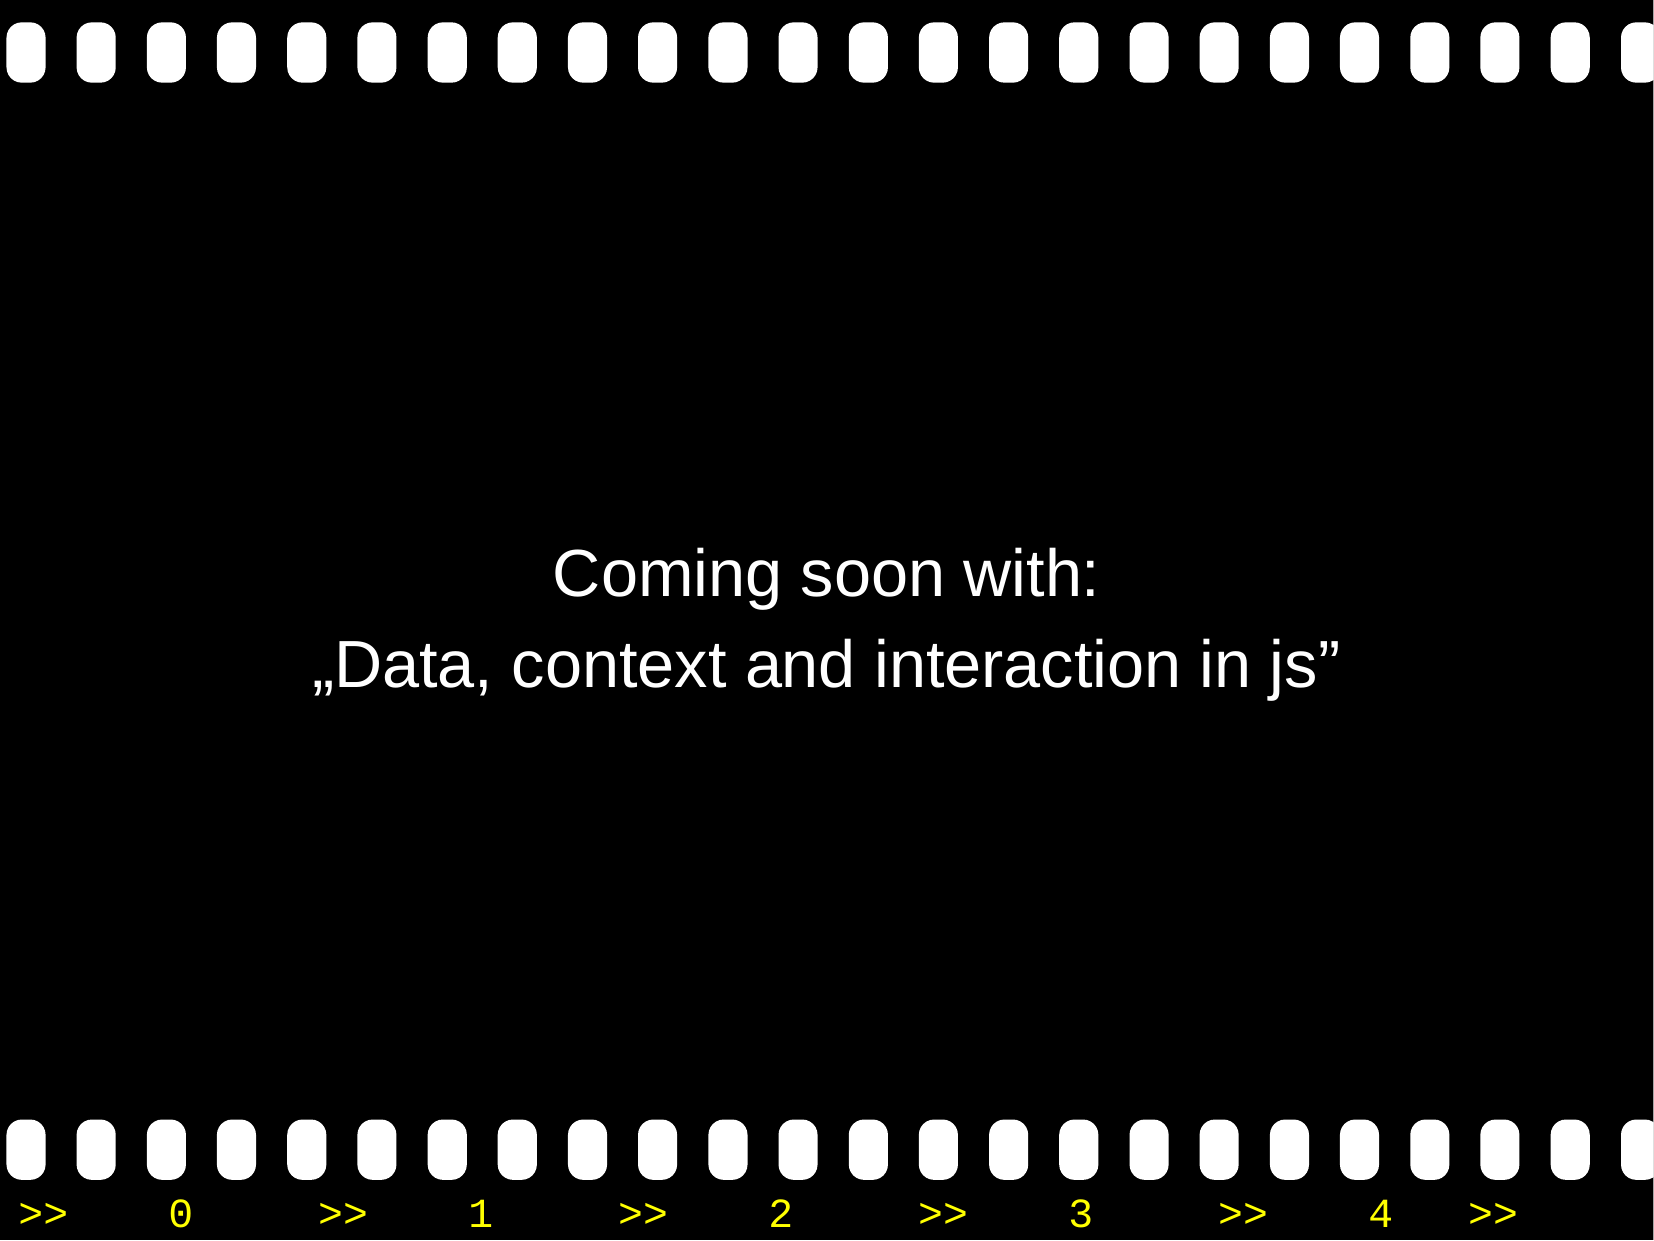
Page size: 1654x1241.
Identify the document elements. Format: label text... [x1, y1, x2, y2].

subtitle Coming soon with: „Data, context and interaction in js” [82, 99, 1571, 1140]
